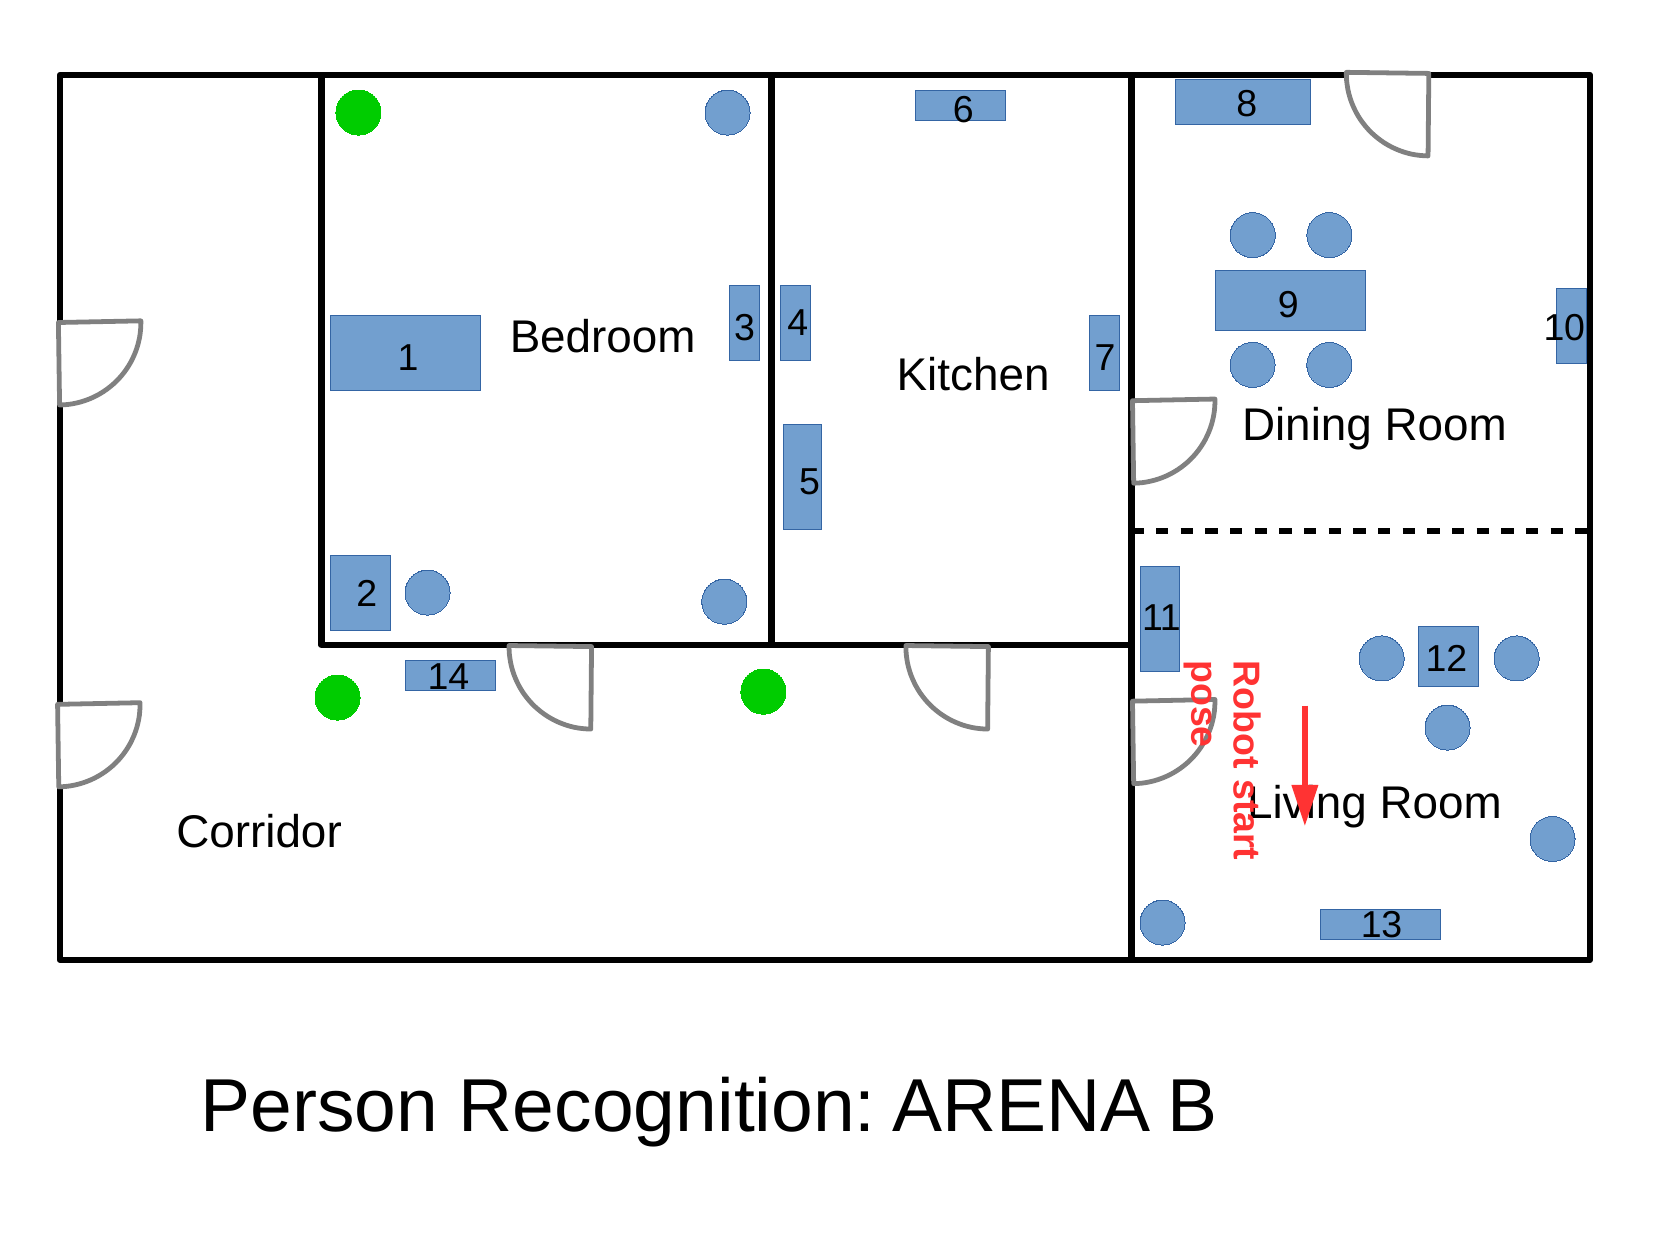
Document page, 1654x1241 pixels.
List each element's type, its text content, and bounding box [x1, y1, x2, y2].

text_box 9 [1263, 275, 1314, 333]
text_box 12 [1410, 630, 1483, 688]
text_box Person Recognition: ARENA B [185, 1055, 1436, 1155]
text_box 2 [341, 565, 392, 623]
text_box 13 [1345, 895, 1418, 953]
text_box 3 [719, 299, 770, 357]
text_box 10 [1528, 299, 1601, 357]
text_box 14 [412, 647, 485, 705]
text_box Living Room [1275, 769, 1517, 836]
text_box Dining Room [1227, 391, 1522, 458]
text_box 11 [1127, 588, 1199, 646]
text_box 5 [784, 453, 835, 510]
text_box Robot start pose [1176, 645, 1275, 886]
text_box 4 [772, 293, 823, 351]
text_box Bedroom [495, 303, 711, 370]
text_box 7 [1079, 329, 1131, 386]
text_box [57, 72, 1591, 961]
text_box 1 [382, 329, 434, 386]
text_box 8 [1221, 75, 1273, 132]
text_box Kitchen [881, 341, 1065, 408]
text_box 6 [938, 81, 989, 138]
text_box Corridor [161, 798, 357, 865]
